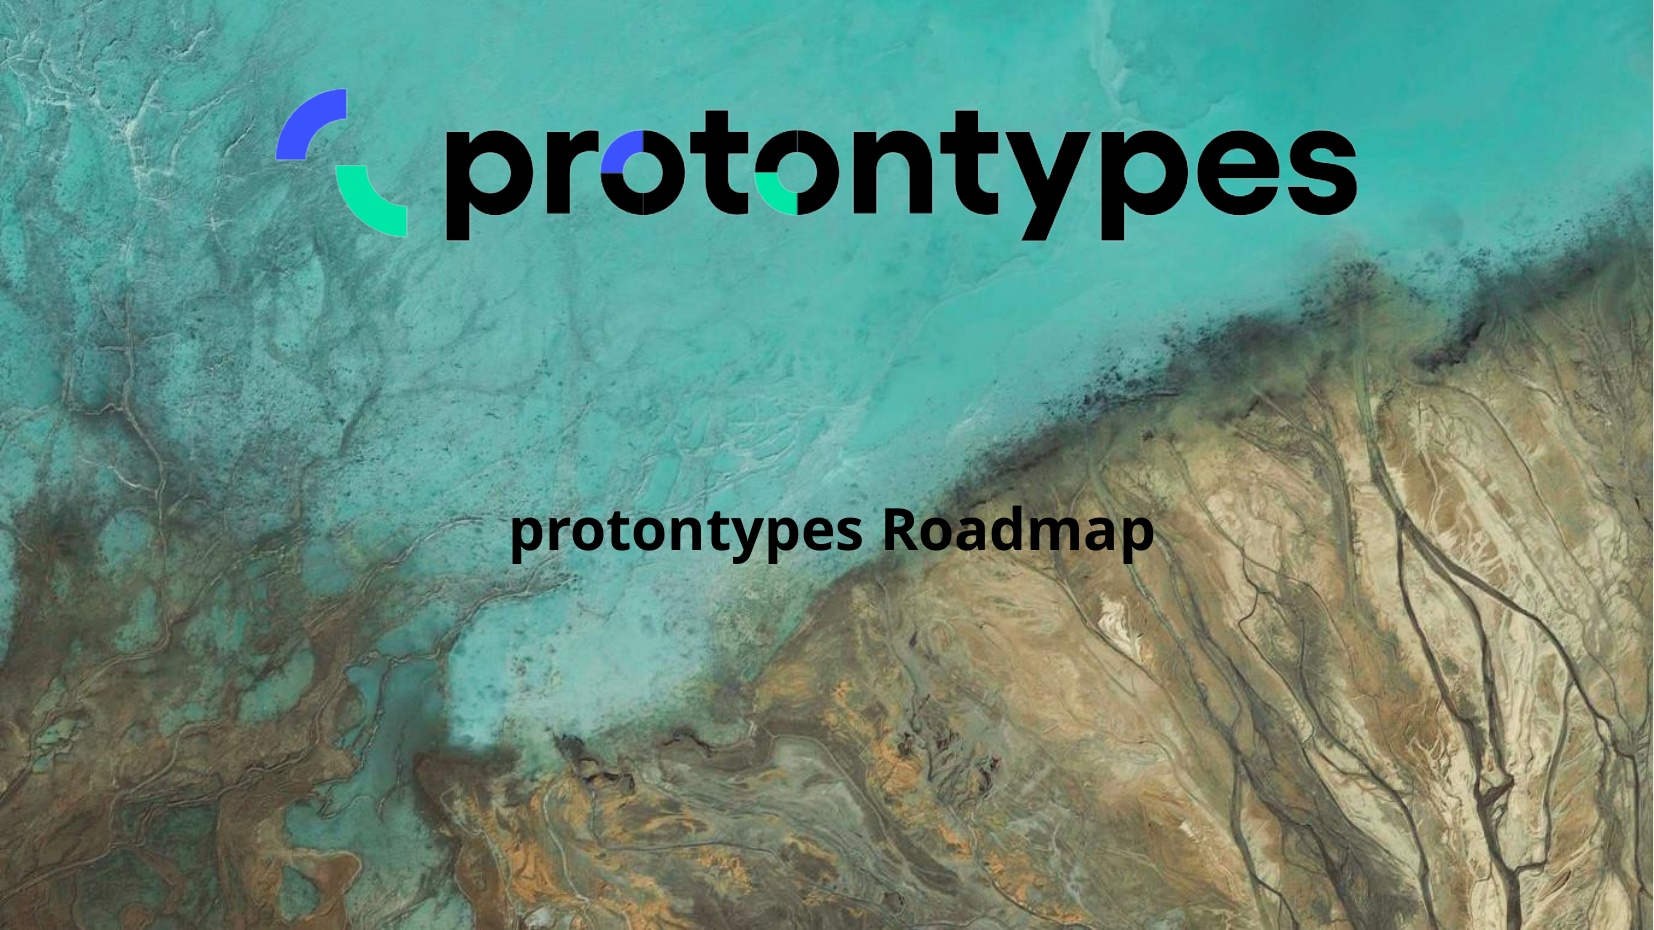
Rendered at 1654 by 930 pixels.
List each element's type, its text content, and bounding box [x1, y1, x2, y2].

picture [0, 0, 1654, 930]
text_box protontypes Roadmap [88, 406, 1577, 649]
